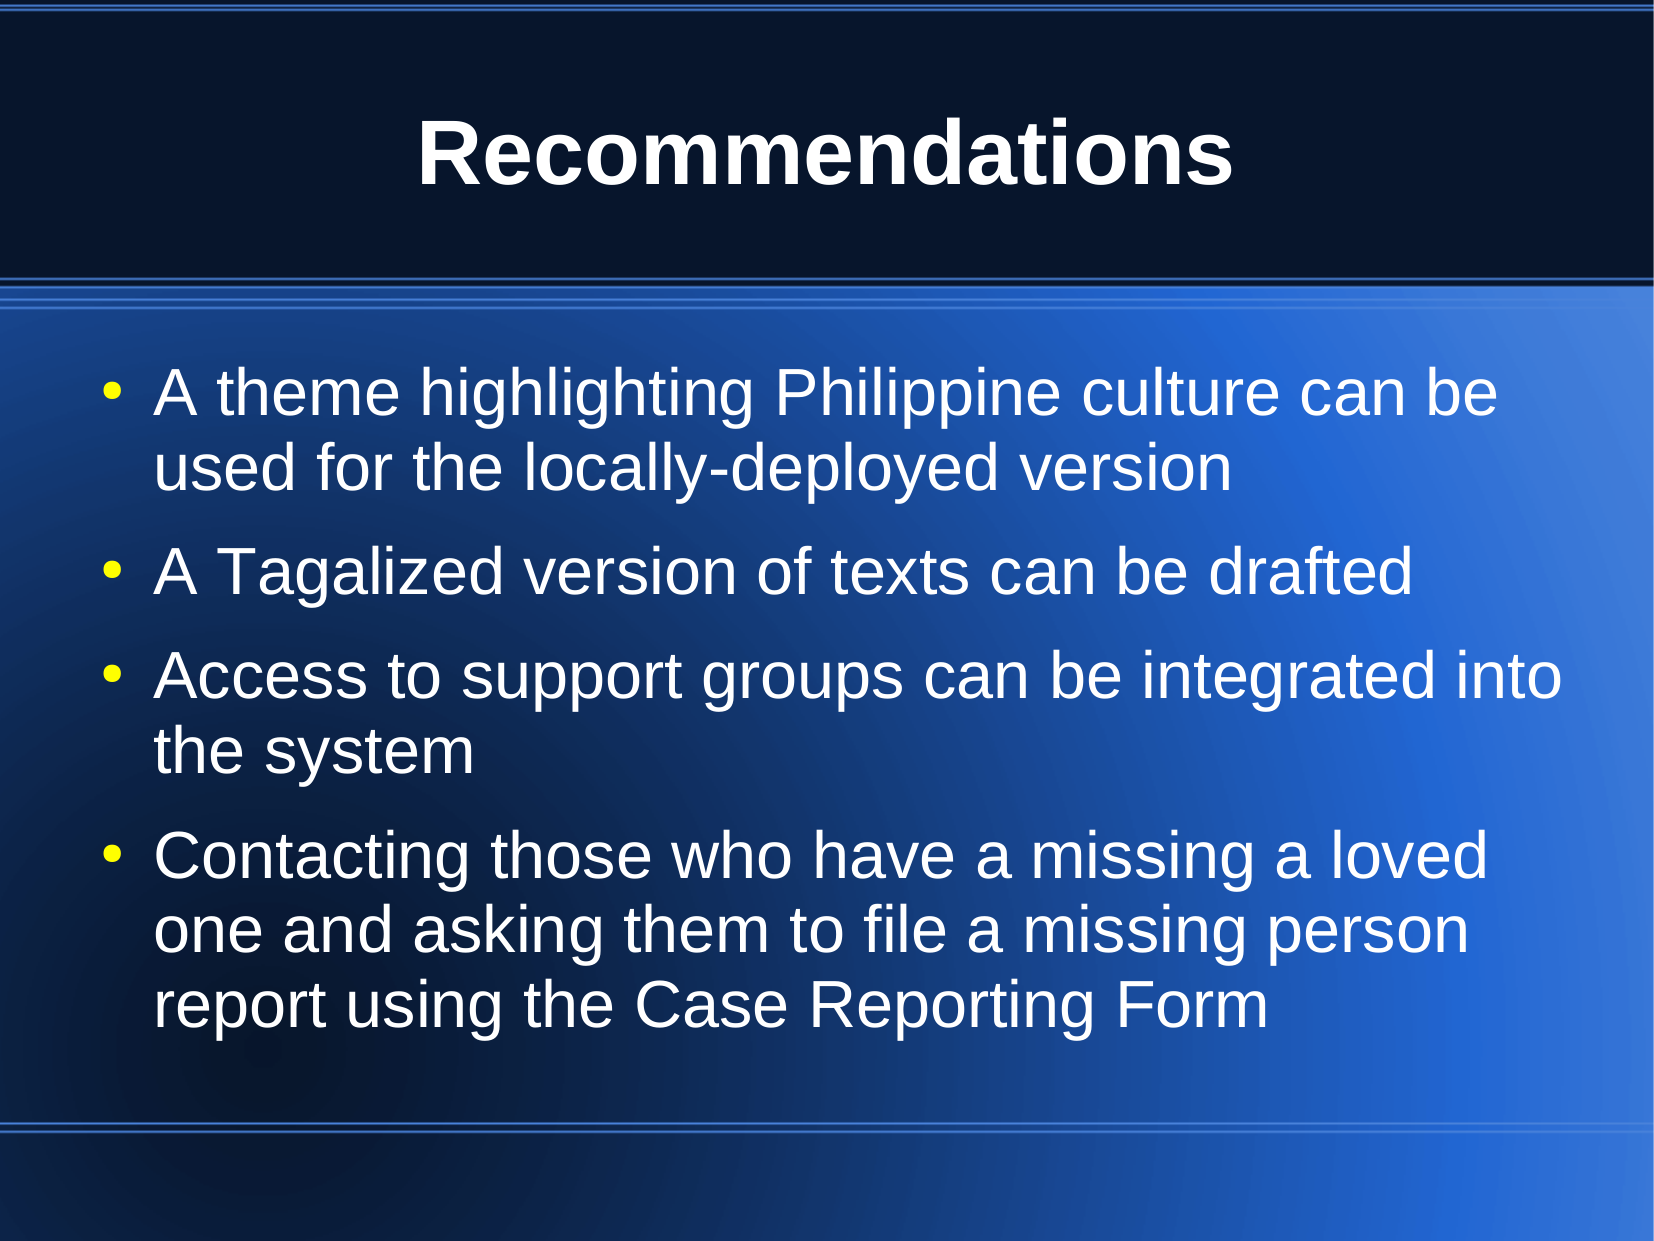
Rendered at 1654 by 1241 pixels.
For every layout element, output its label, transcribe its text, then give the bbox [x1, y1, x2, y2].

title Recommendations [82, 49, 1571, 257]
picture [0, 0, 1654, 1241]
list A theme highlighting Philippine culture can be used for the locally-deployed version A Tagalized version of texts can be drafted Access to support groups can be integrated into the system Contacting those who have a missing a loved one and asking them to file a missing person report using the Case Reporting Form [82, 355, 1571, 1058]
